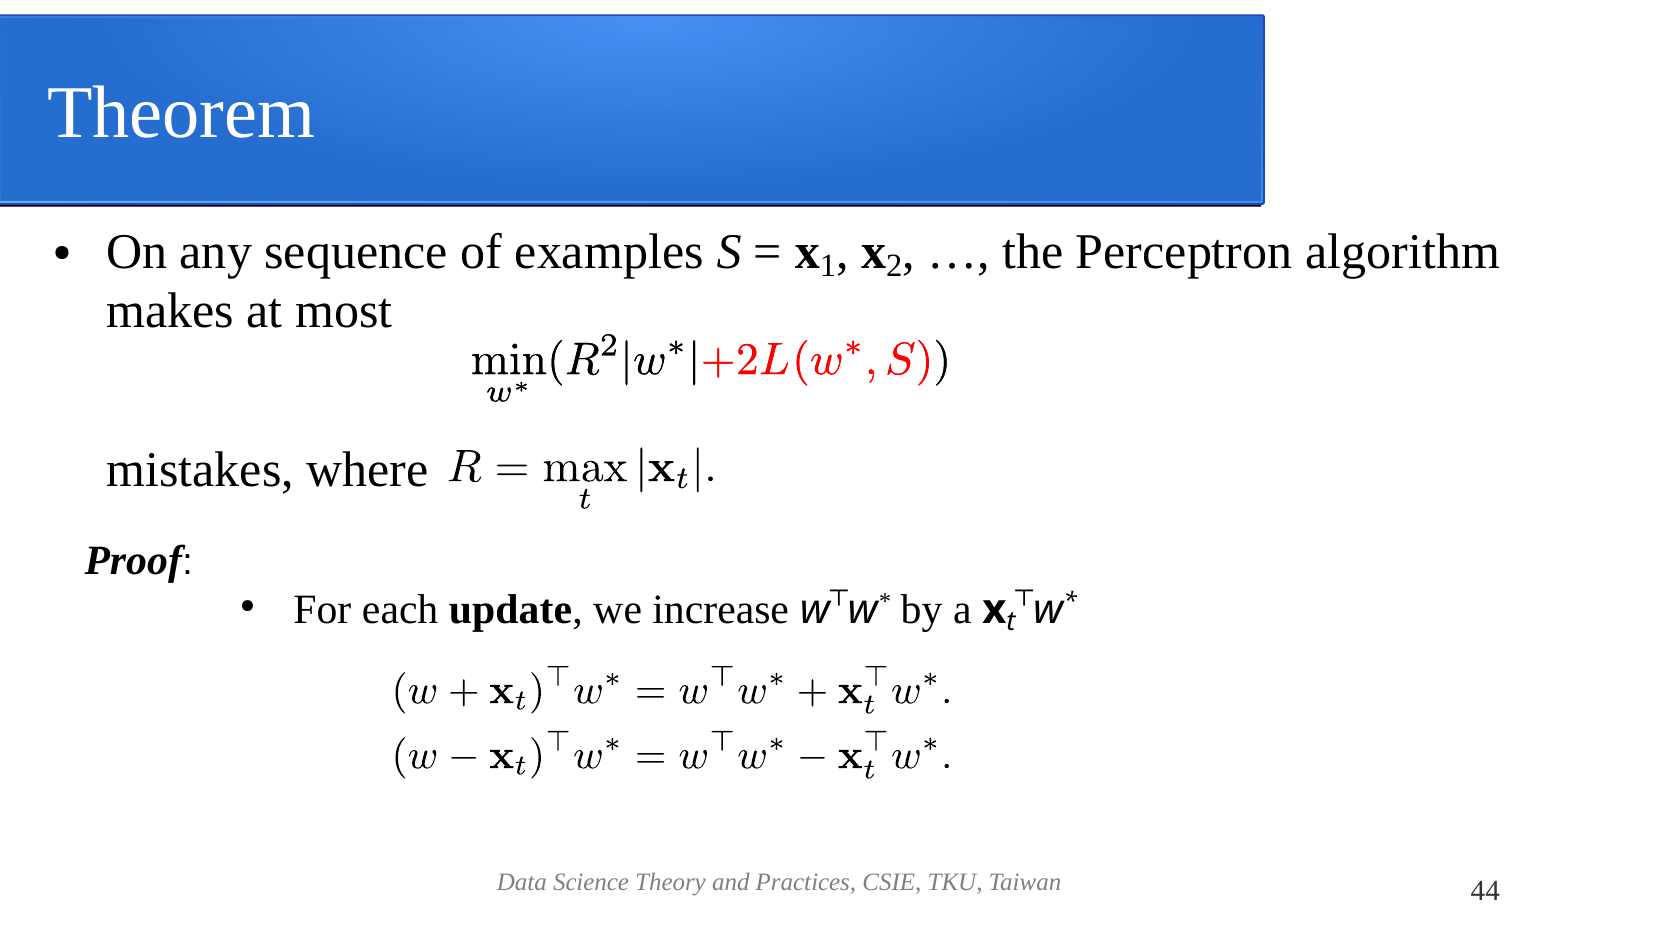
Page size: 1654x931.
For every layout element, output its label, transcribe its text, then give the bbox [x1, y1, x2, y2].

picture [391, 730, 949, 779]
text_box For each update, we increase w┬w* by a xt┬w* [207, 559, 1259, 724]
picture [444, 445, 715, 511]
picture [469, 332, 949, 404]
title Theorem [47, 35, 1199, 189]
text_box Proof: [69, 529, 306, 591]
list On any sequence of examples S = x1, x2, …, the Perceptron algorithm makes at most mistakes, where [35, 224, 1524, 764]
picture [391, 666, 949, 714]
